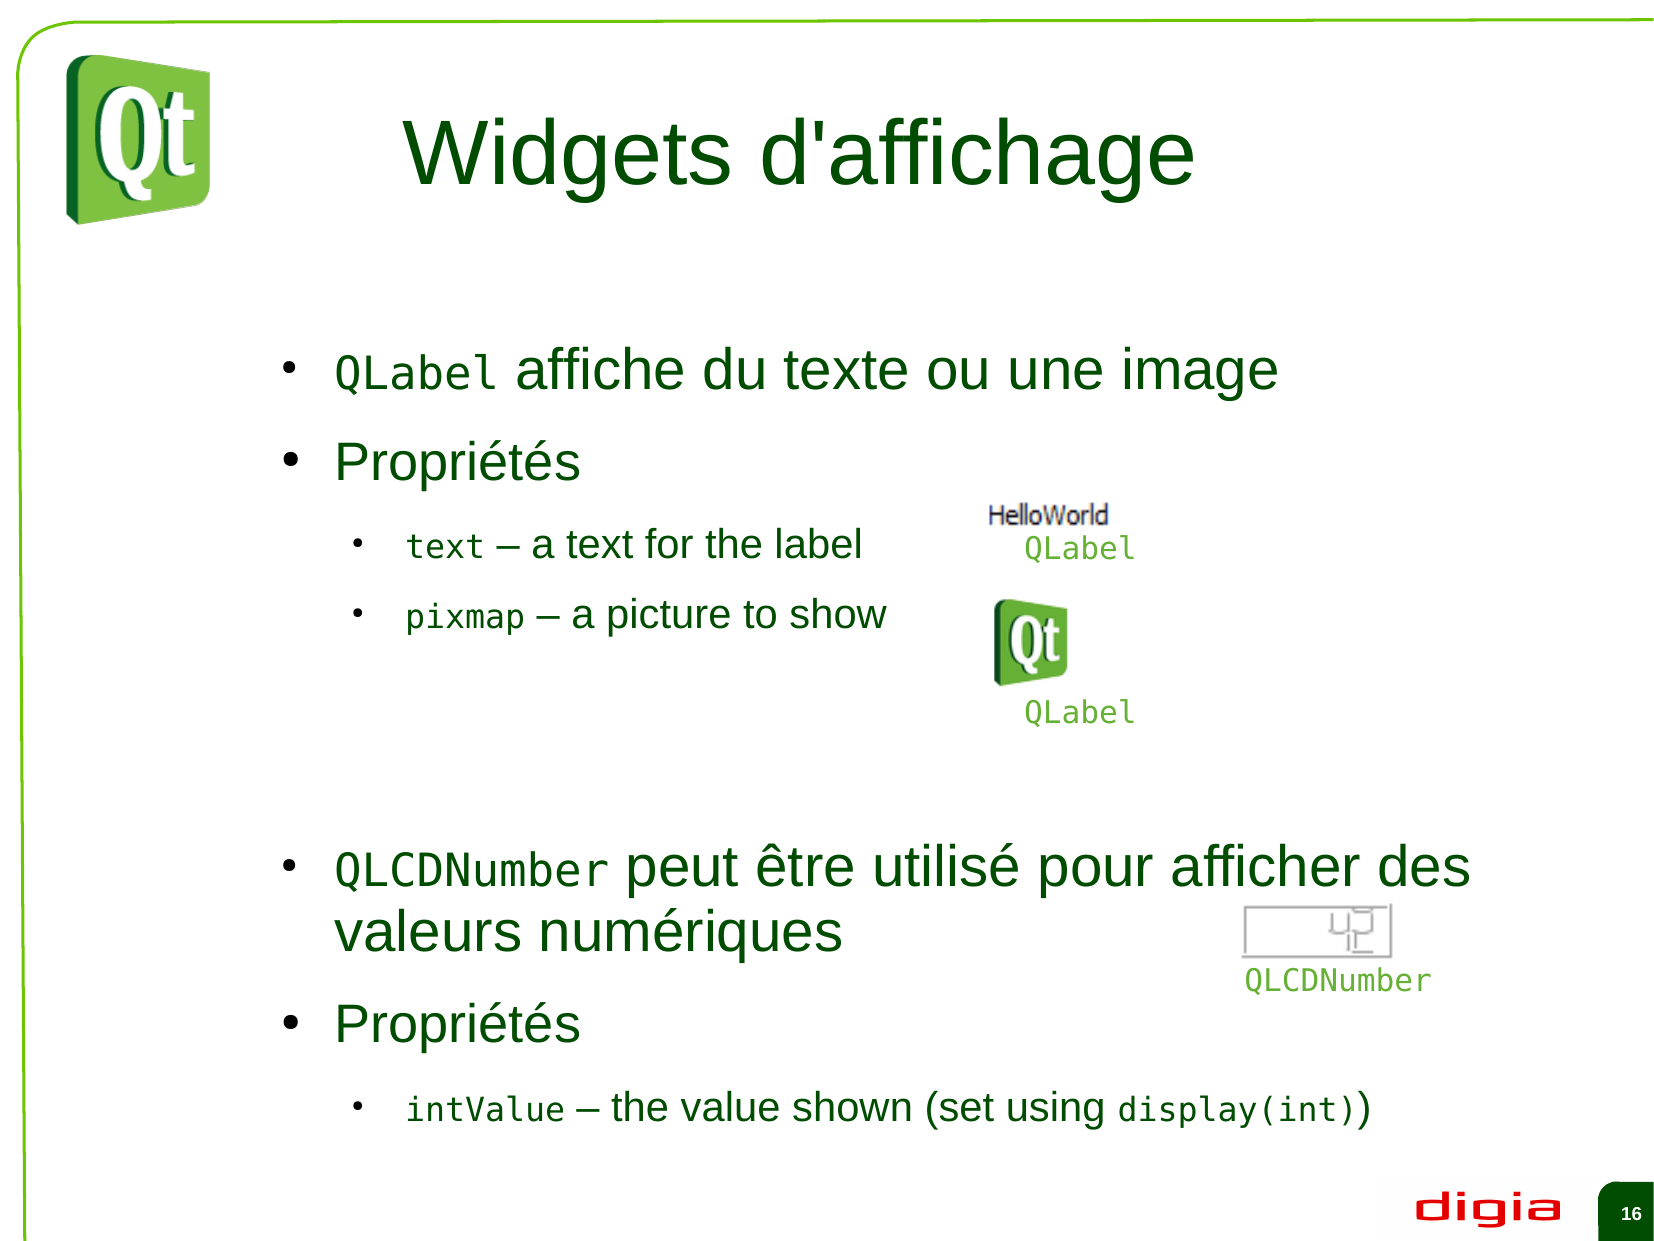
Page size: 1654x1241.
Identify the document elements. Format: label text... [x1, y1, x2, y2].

title Widgets d'affichage [263, 49, 1339, 257]
picture [988, 501, 1113, 528]
picture [993, 598, 1069, 688]
picture [1240, 902, 1395, 955]
picture [1380, 1179, 1596, 1241]
text_box QLCDNumber [1229, 955, 1447, 1028]
text_box QLabel [1009, 523, 1152, 575]
list QLabel affiche du texte ou une image Propriétés text – a text for the label pixmap – a picture to show QLCDNumber peut être utilisé pour afficher des valeurs numériques Propriétés intValue – the value shown (set using display(int)) [263, 336, 1582, 1156]
picture [66, 55, 210, 225]
text_box QLabel [1009, 687, 1152, 739]
